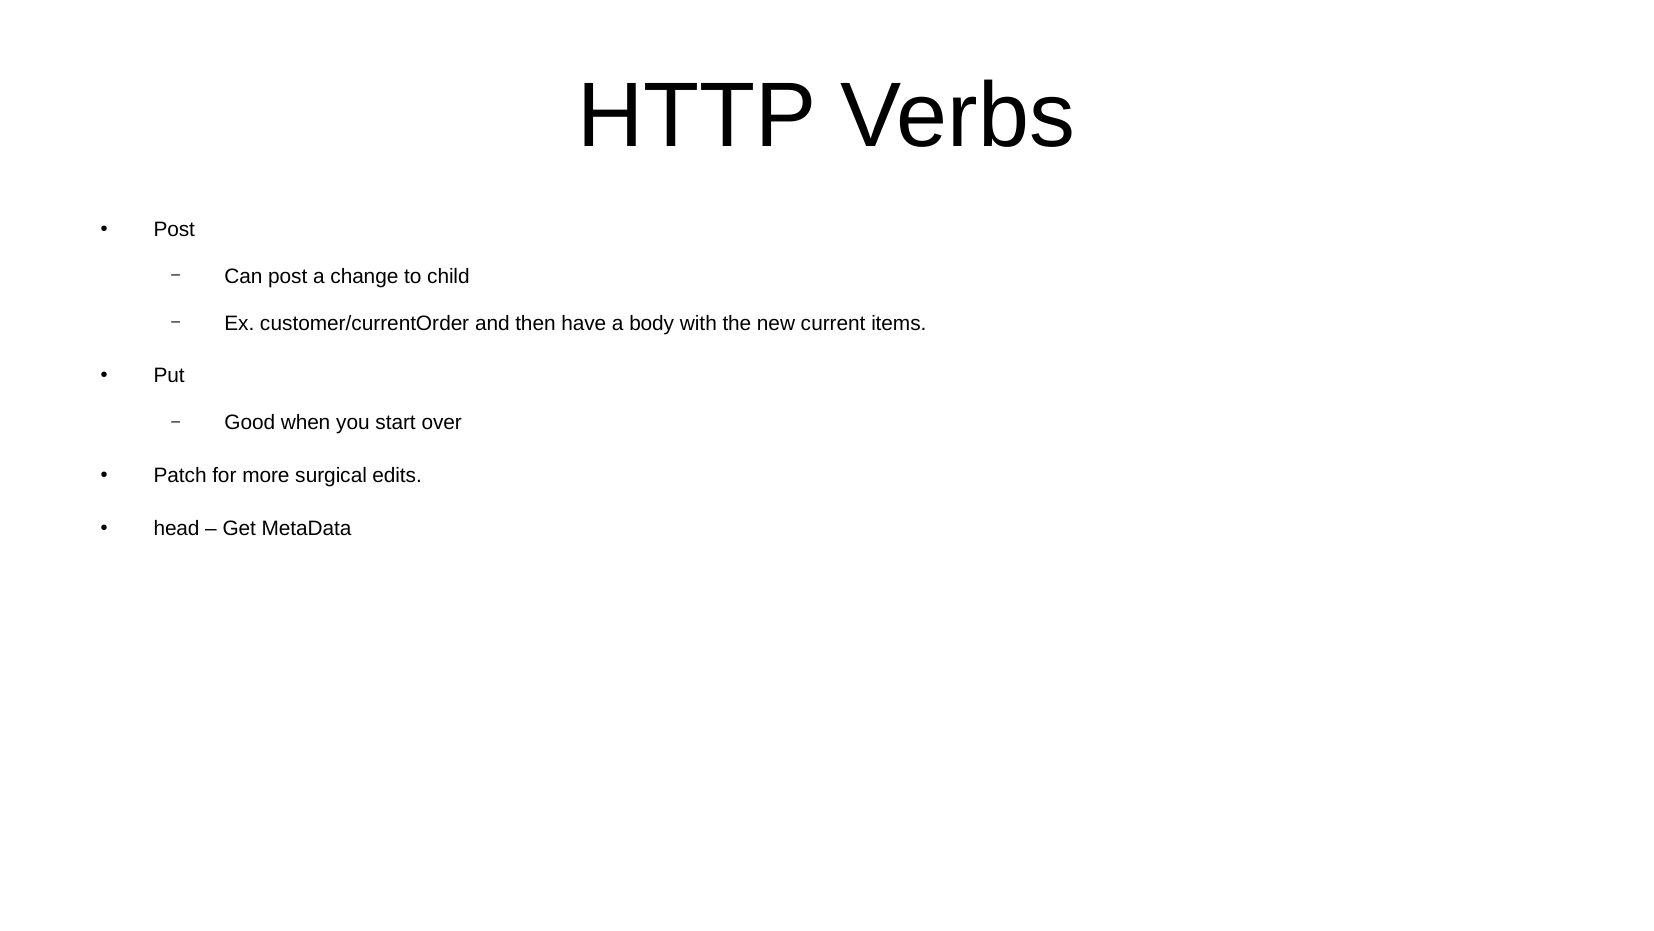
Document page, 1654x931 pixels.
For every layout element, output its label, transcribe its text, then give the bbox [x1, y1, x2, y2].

list Post Can post a change to child Ex. customer/currentOrder and then have a body with the new current items. Put Good when you start over Patch for more surgical edits. head – Get MetaData [82, 217, 1571, 758]
title HTTP Verbs [82, 37, 1571, 193]
